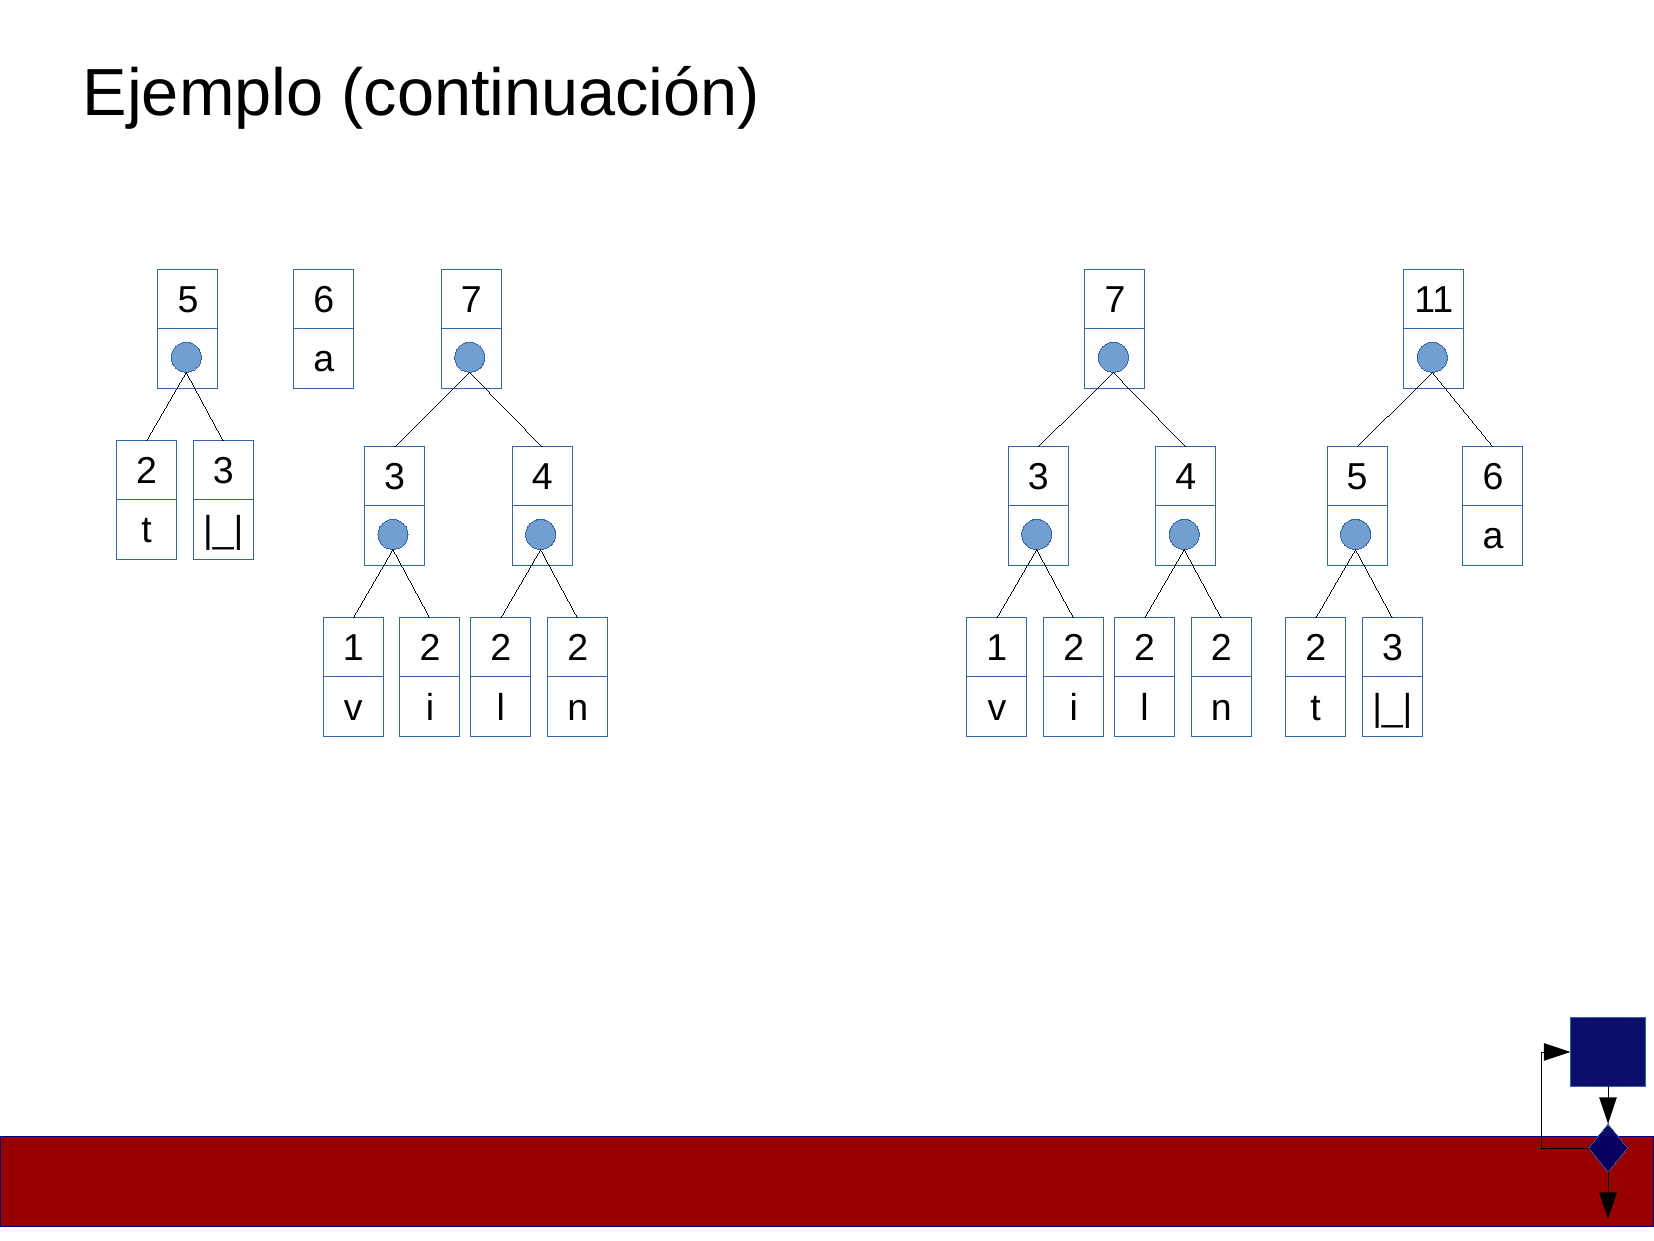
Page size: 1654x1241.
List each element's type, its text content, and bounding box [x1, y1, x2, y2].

text_box |_| [193, 499, 254, 560]
text_box 6 [293, 269, 354, 328]
text_box [1327, 505, 1388, 566]
subtitle Ejemplo (continuación) [82, 55, 1571, 1028]
text_box [1570, 1017, 1646, 1087]
text_box 2 [1043, 617, 1104, 676]
text_box 1 [323, 617, 384, 676]
text_box i [1043, 676, 1104, 737]
text_box 5 [157, 269, 218, 328]
text_box 3 [1008, 446, 1069, 505]
text_box 2 [1191, 617, 1252, 676]
text_box 2 [1114, 617, 1175, 676]
text_box 2 [116, 440, 177, 499]
text_box i [399, 676, 460, 737]
text_box a [293, 328, 354, 389]
text_box 4 [512, 446, 573, 505]
text_box 5 [1327, 446, 1388, 505]
text_box 2 [1285, 617, 1346, 676]
text_box 6 [1462, 446, 1523, 505]
text_box l [470, 676, 531, 737]
text_box n [1191, 676, 1252, 737]
text_box [1008, 505, 1069, 566]
text_box 2 [399, 617, 460, 676]
text_box 4 [1155, 446, 1216, 505]
text_box 7 [441, 269, 502, 328]
text_box v [323, 676, 384, 737]
text_box [157, 328, 218, 389]
text_box t [116, 499, 177, 560]
text_box [0, 1124, 1654, 1227]
text_box n [547, 676, 608, 737]
text_box 2 [470, 617, 531, 676]
text_box a [1462, 505, 1523, 566]
text_box [1403, 328, 1464, 389]
text_box v [966, 676, 1027, 737]
text_box l [1114, 676, 1175, 737]
text_box 3 [1362, 617, 1423, 676]
text_box [1155, 505, 1216, 566]
text_box [441, 328, 502, 389]
text_box [512, 505, 573, 566]
text_box [364, 505, 425, 566]
text_box 11 [1403, 269, 1464, 328]
text_box 3 [364, 446, 425, 505]
text_box |_| [1362, 676, 1423, 737]
text_box 2 [547, 617, 608, 676]
text_box 1 [966, 617, 1027, 676]
text_box t [1285, 676, 1346, 737]
text_box 3 [193, 440, 254, 499]
text_box [1084, 328, 1145, 389]
text_box 7 [1084, 269, 1145, 328]
